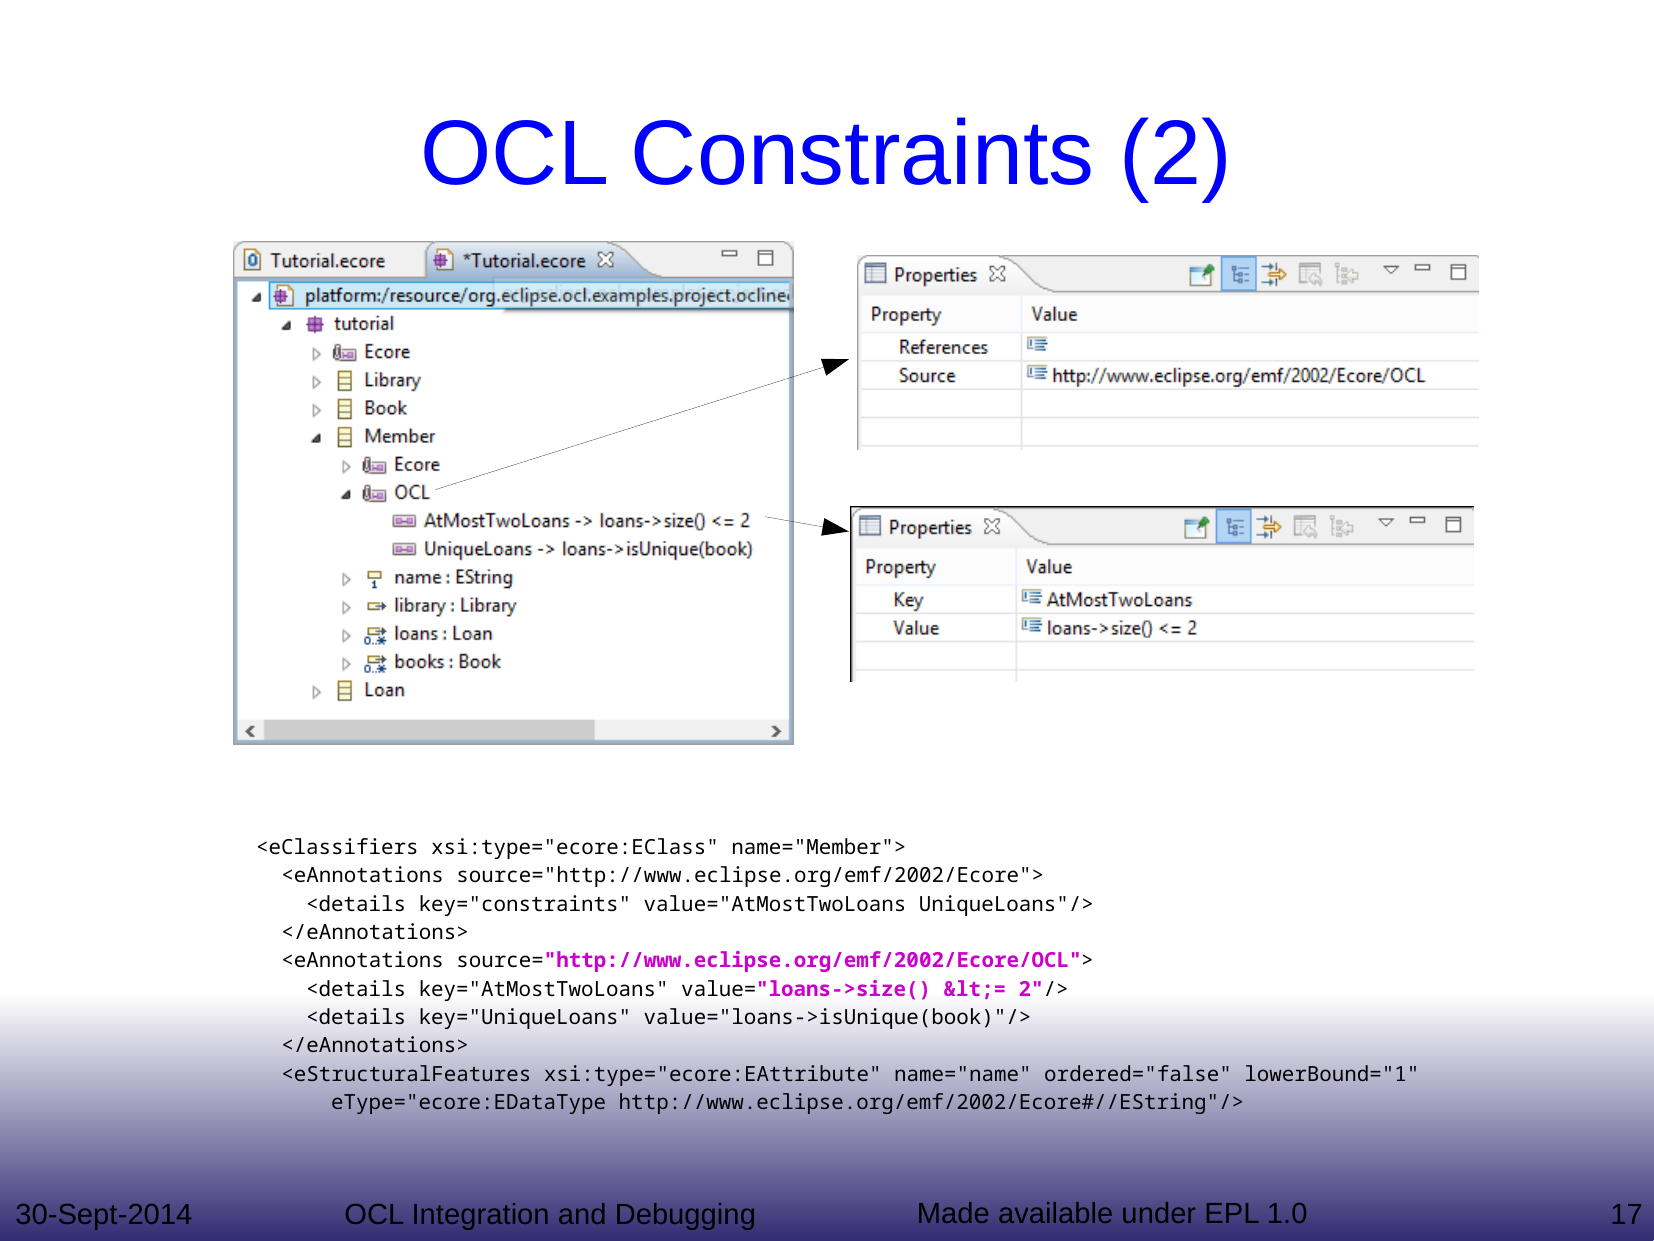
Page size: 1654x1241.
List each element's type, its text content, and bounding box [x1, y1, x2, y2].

picture [233, 241, 794, 745]
text_box <eClassifiers xsi:type="ecore:EClass" name="Member"> <eAnnotations source="http://www.eclipse.org/emf/2002/Ecore"> <details key="constraints" value="AtMostTwoLoans UniqueLoans"/> </eAnnotations> <eAnnotations source="http://www.eclipse.org/emf/2002/Ecore/OCL"> <details key="AtMostTwoLoans" value="loans->size() &lt;= 2"/> <details key="UniqueLoans" value="loans->isUnique(book)"/> </eAnnotations> <eStructuralFeatures xsi:type="ecore:EAttribute" name="name" ordered="false" lowerBound="1" eType="ecore:EDataType http://www.eclipse.org/emf/2002/Ecore#//EString"/> [216, 825, 1553, 1132]
picture [857, 255, 1479, 450]
picture [850, 506, 1474, 682]
title OCL Constraints (2) [82, 49, 1571, 257]
